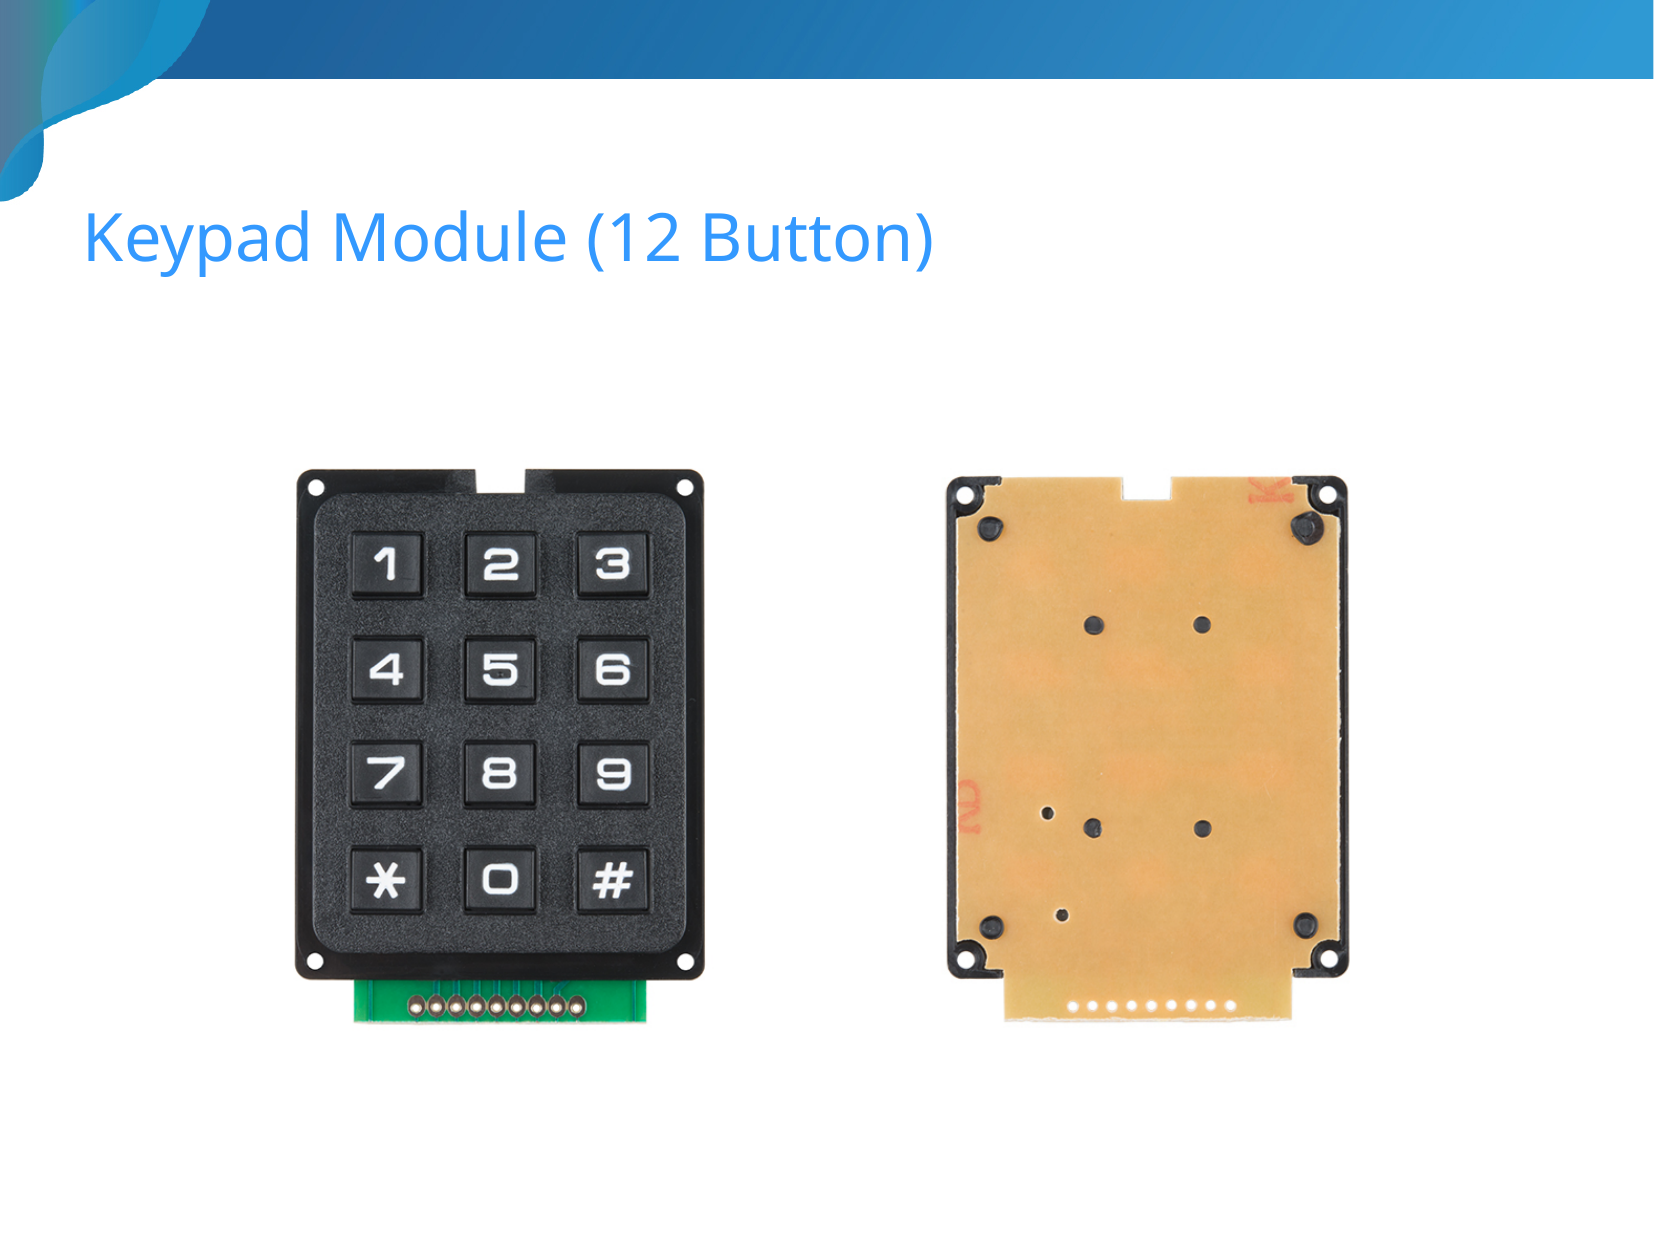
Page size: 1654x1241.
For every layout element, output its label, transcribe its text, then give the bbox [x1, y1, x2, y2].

picture [0, 0, 1654, 1241]
title Keypad Module (12 Button) [82, 139, 1571, 332]
